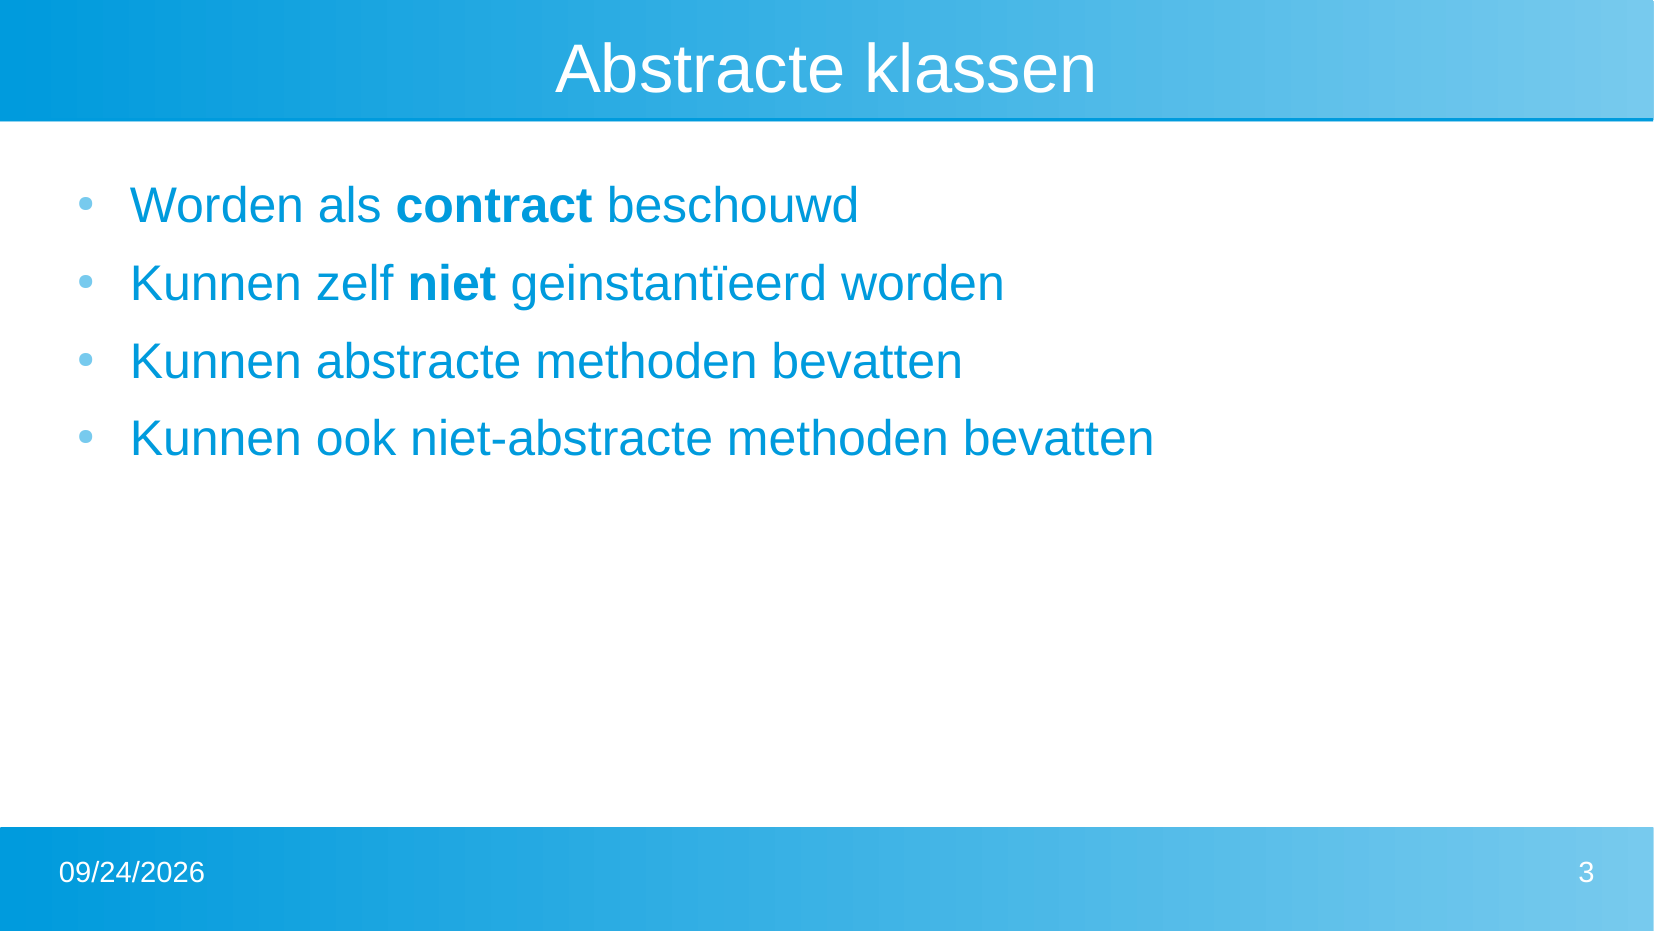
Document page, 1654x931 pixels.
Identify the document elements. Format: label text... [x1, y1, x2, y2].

list Worden als contract beschouwd Kunnen zelf niet geinstantïeerd worden Kunnen abstracte methoden bevatten Kunnen ook niet-abstracte methoden bevatten [59, 177, 1595, 768]
title Abstracte klassen [59, 29, 1595, 108]
